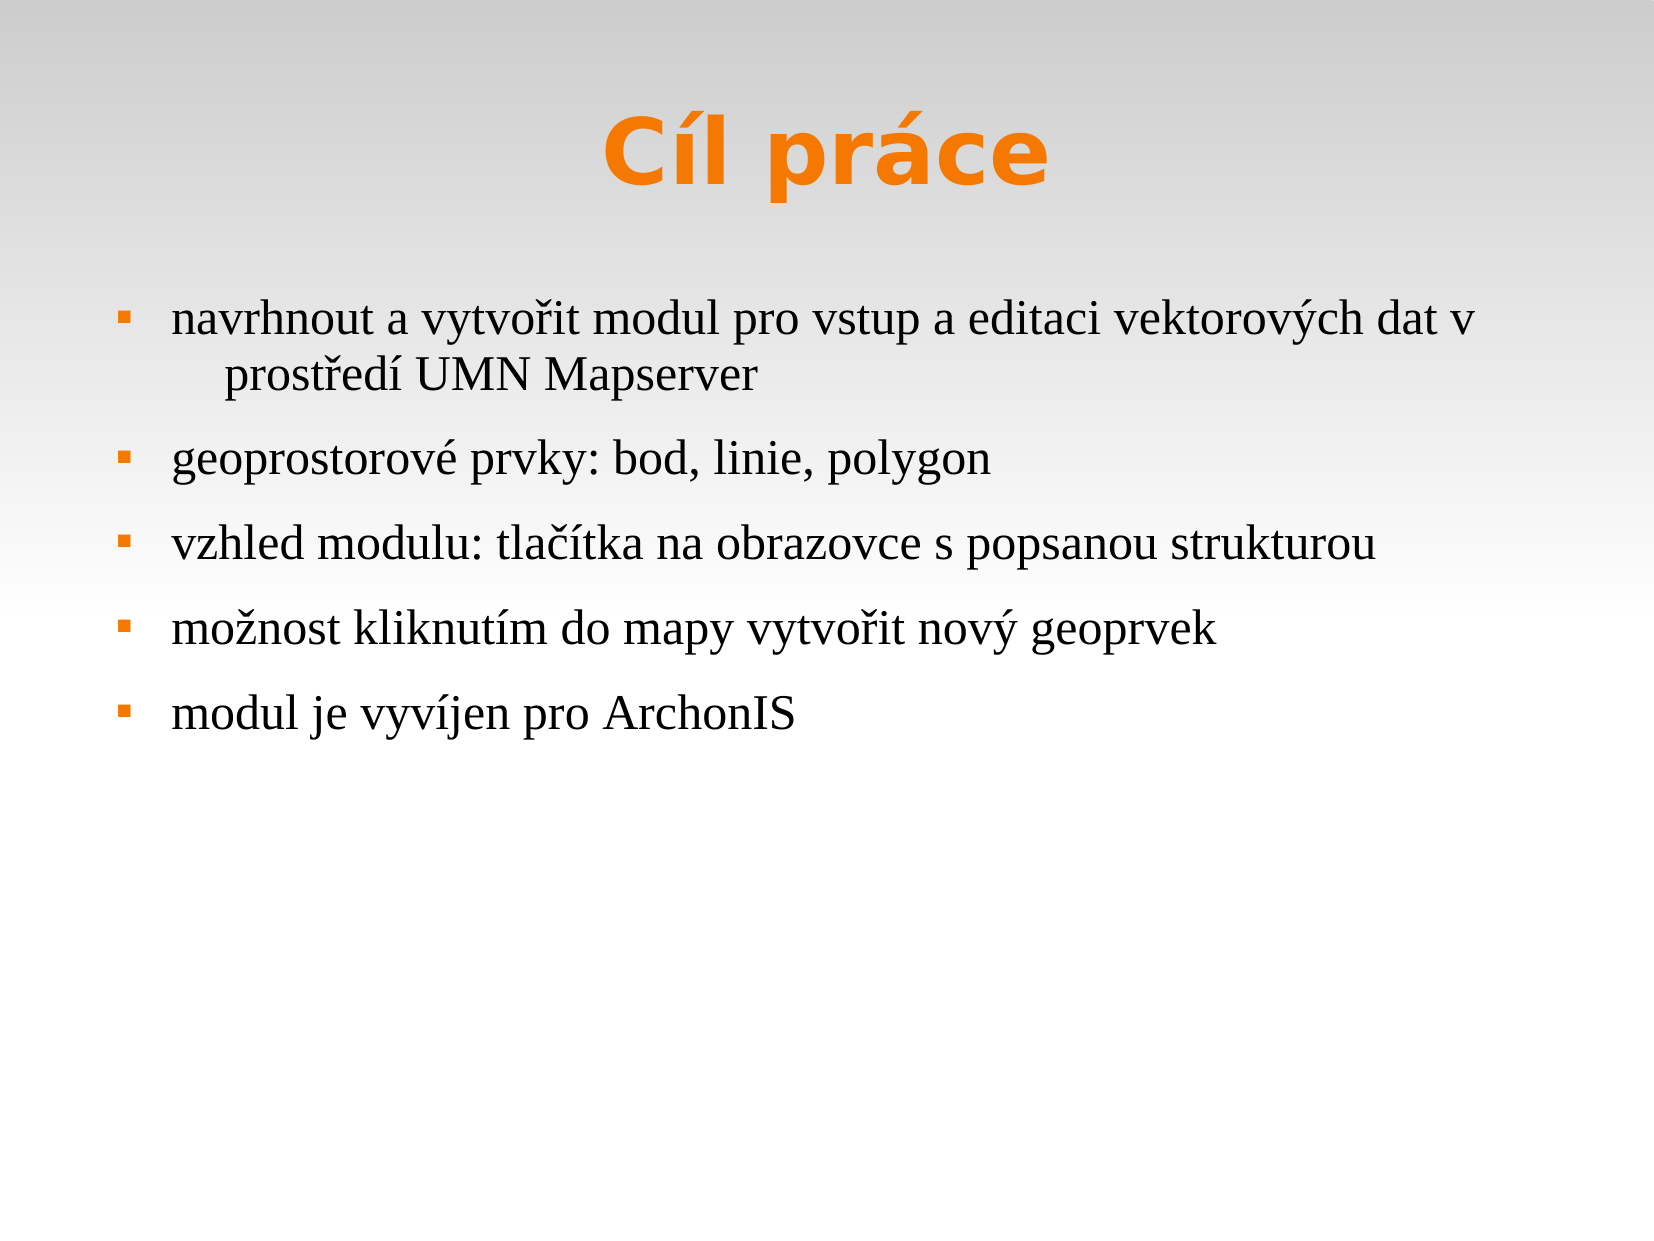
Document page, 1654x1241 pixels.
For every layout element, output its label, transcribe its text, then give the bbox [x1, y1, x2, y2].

list navrhnout a vytvořit modul pro vstup a editaci vektorových dat v prostředí UMN Mapserver geoprostorové prvky: bod, linie, polygon vzhled modulu: tlačítka na obrazovce s popsanou strukturou možnost kliknutím do mapy vytvořit nový geoprvek modul je vyvíjen pro ArchonIS [82, 290, 1571, 1109]
title Cíl práce [82, 49, 1571, 257]
